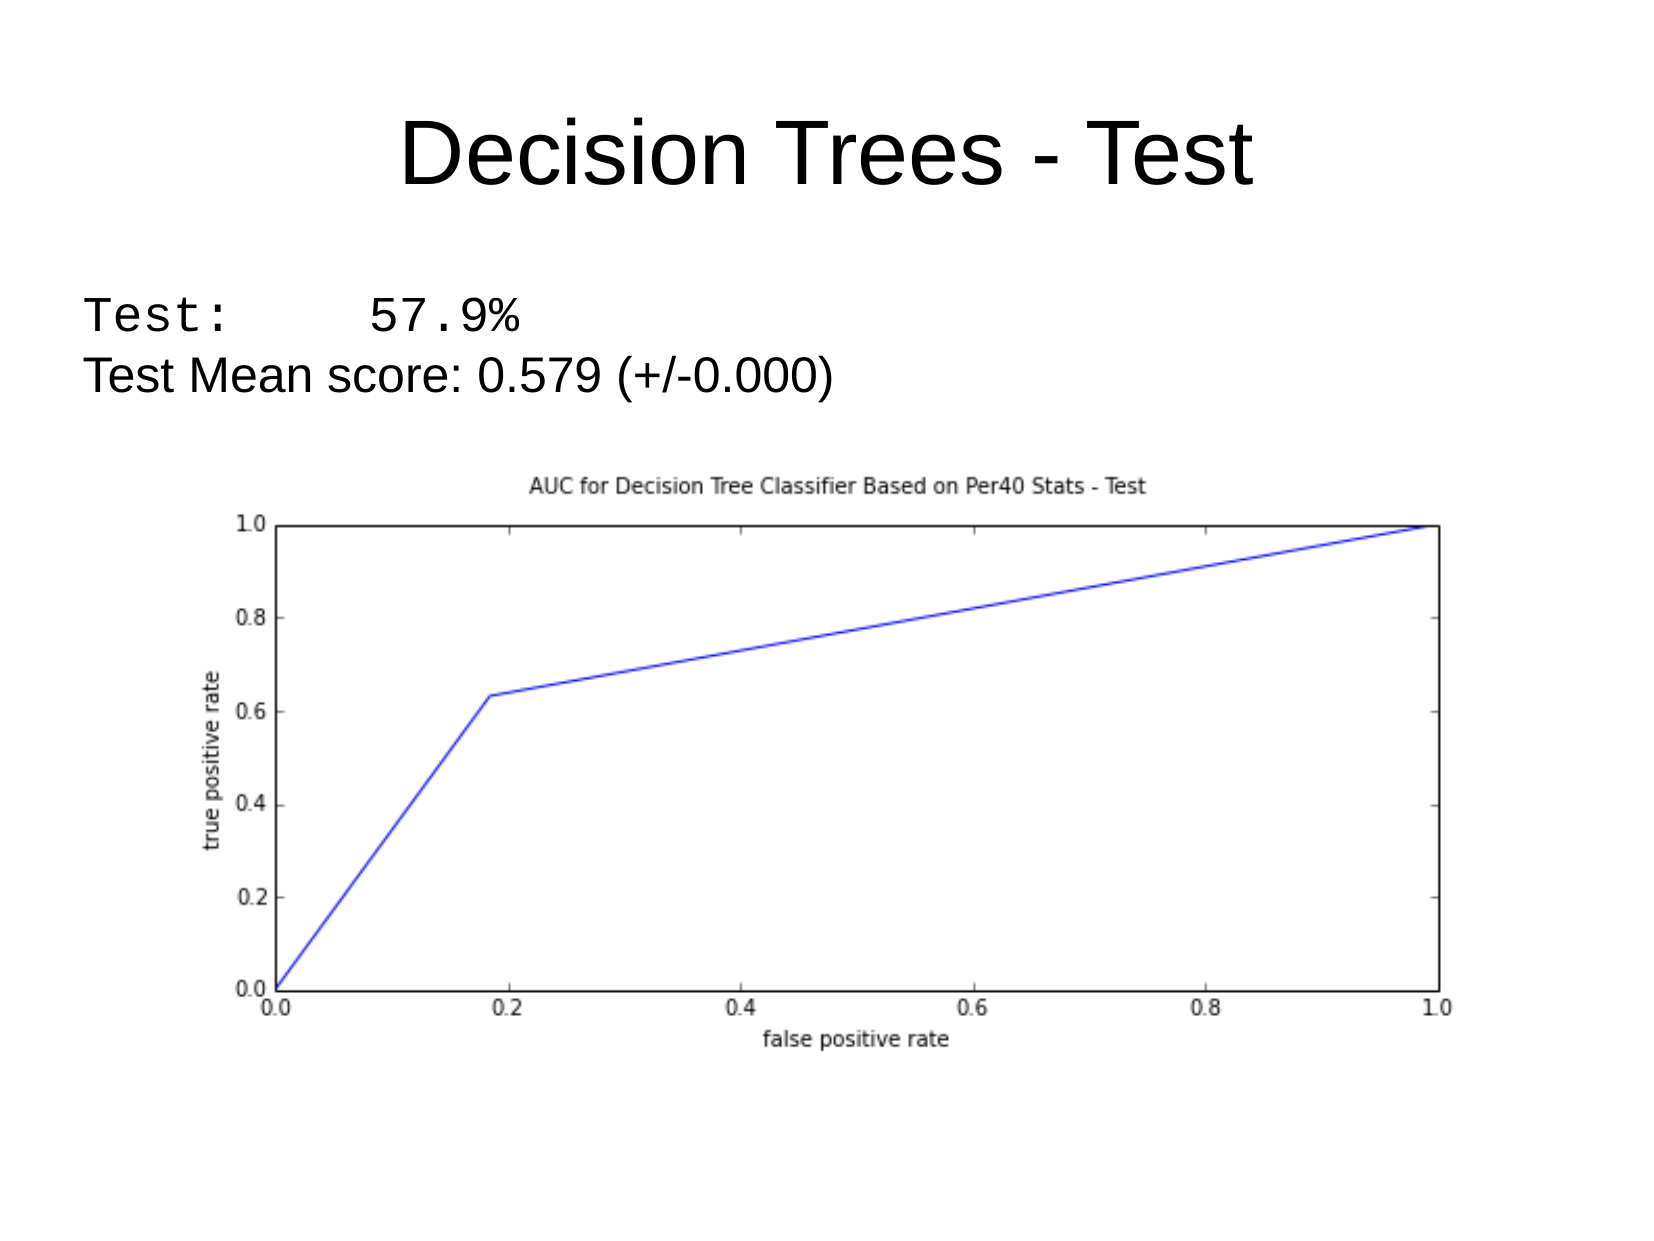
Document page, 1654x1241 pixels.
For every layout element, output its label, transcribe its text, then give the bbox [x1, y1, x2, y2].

title Decision Trees - Test [82, 49, 1571, 257]
picture [190, 463, 1468, 1066]
list Test: 57.9% Test Mean score: 0.579 (+/-0.000) [82, 290, 1538, 1010]
